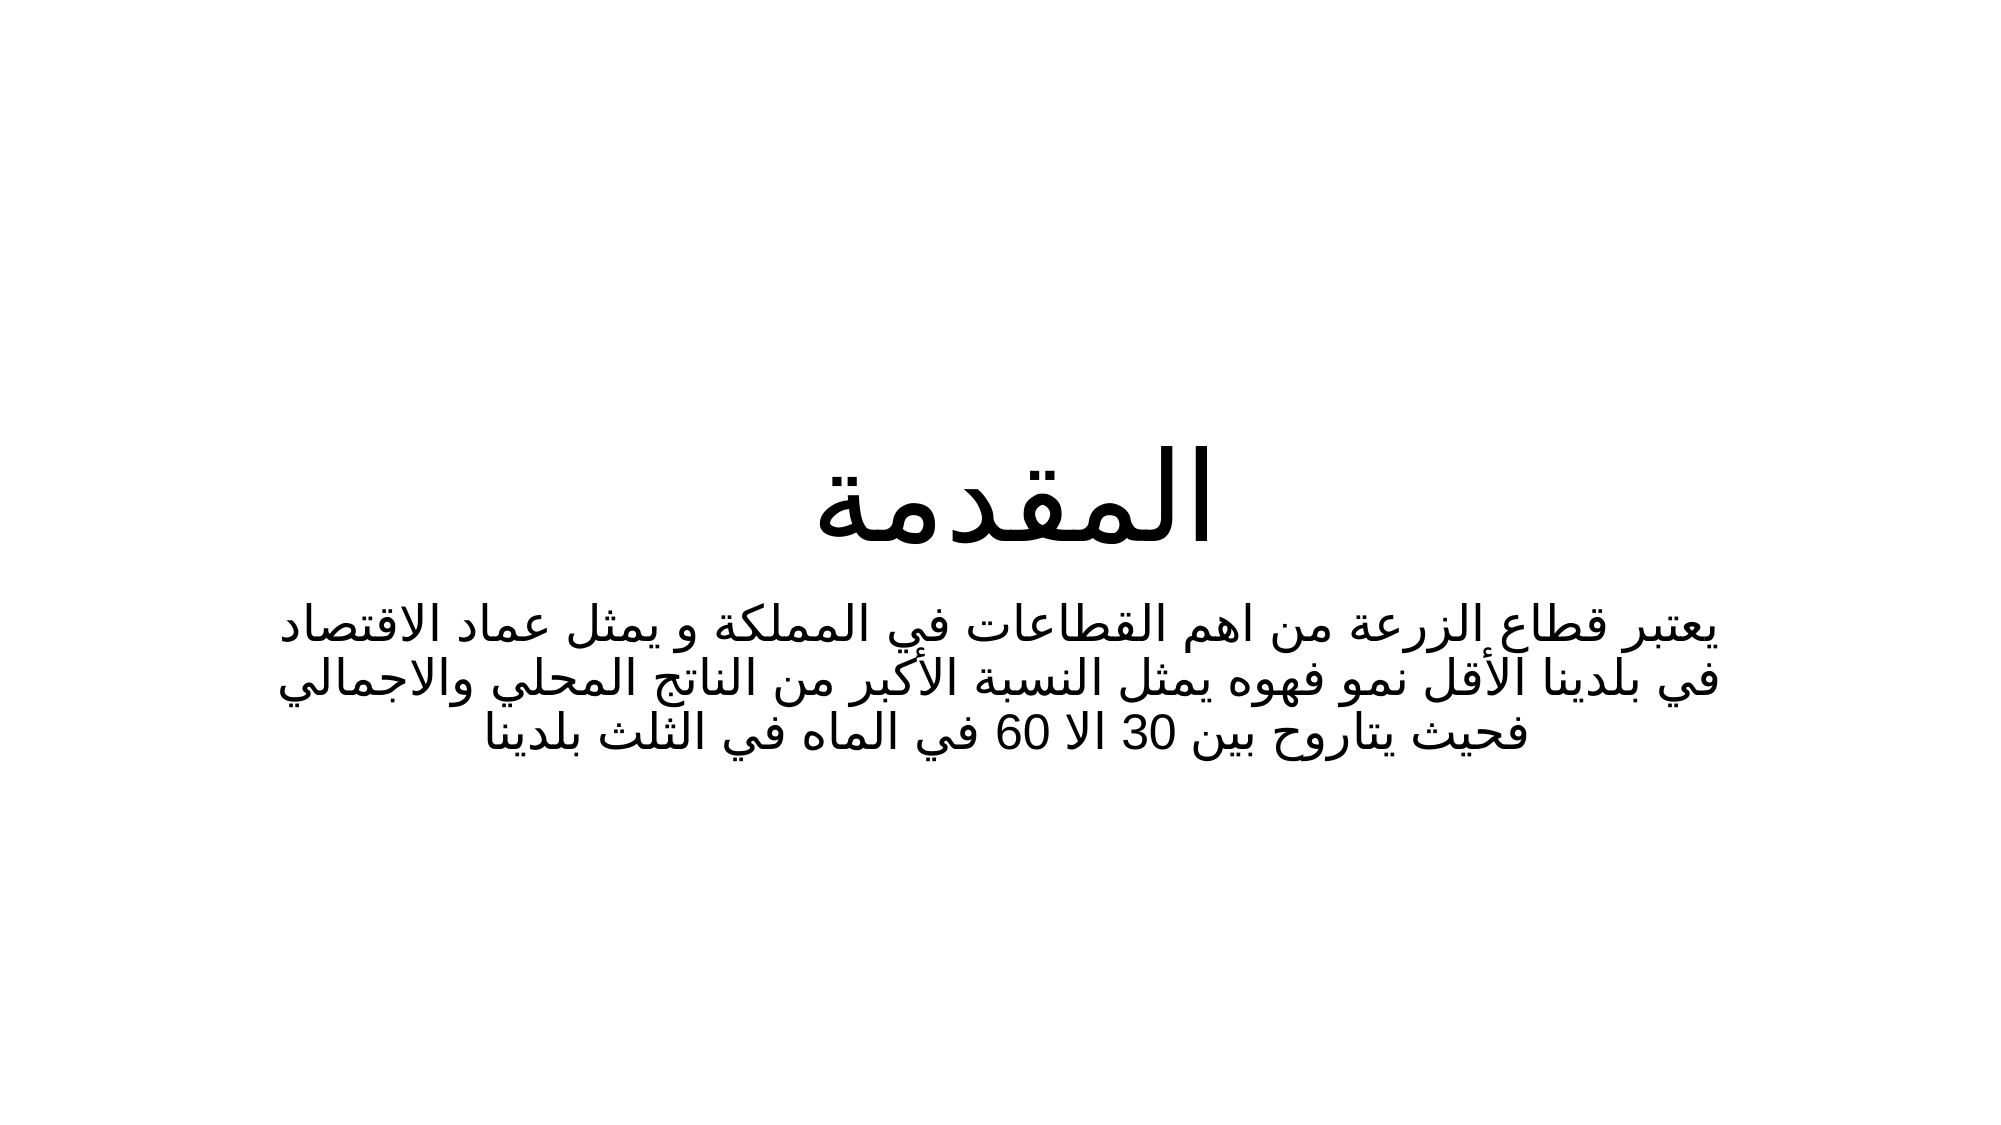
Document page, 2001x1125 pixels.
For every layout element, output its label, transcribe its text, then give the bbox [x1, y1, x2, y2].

subtitle يعتبر قطاع الزرعة من اهم القطاعات في المملكة و يمثل عماد الاقتصاد في بلدينا الأقل نمو فهوه يمثل النسبة الأكبر من الناتج المحلي والاجمالي فحيث يتاروح بين 30 الا 60 في الماه في الثلث بلدينا [249, 590, 1750, 863]
title المقدمة [249, 184, 1750, 576]
